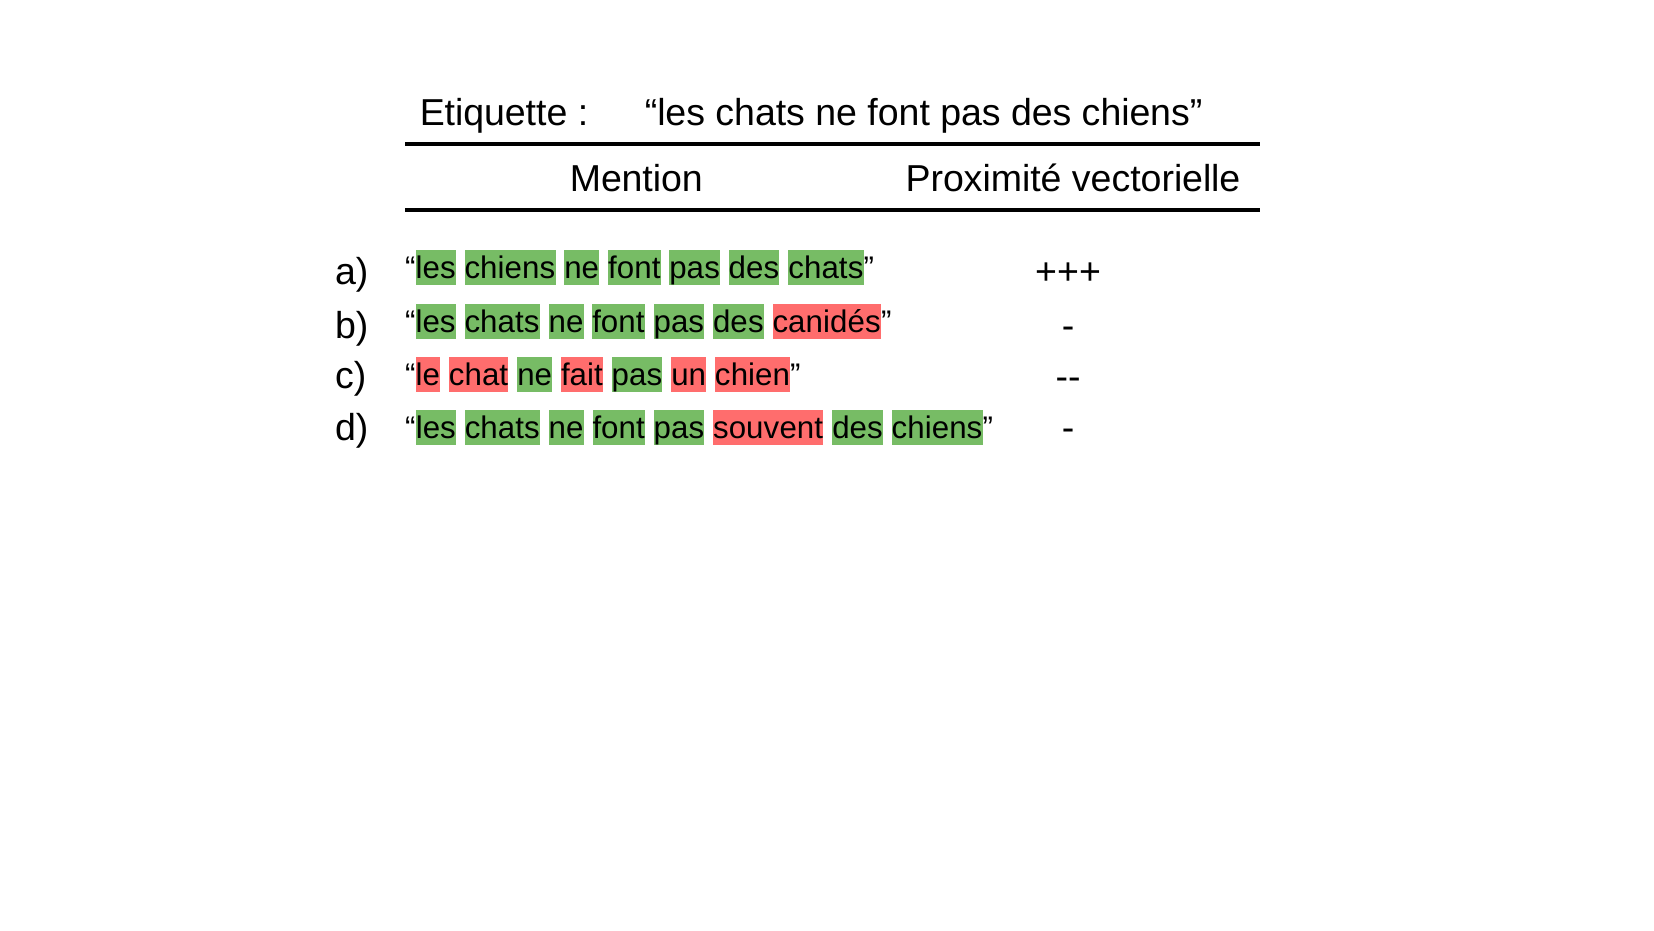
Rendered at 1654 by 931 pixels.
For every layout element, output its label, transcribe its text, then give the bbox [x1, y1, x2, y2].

text_box “les chats ne font pas des chiens” [630, 84, 1387, 184]
text_box c) [320, 347, 390, 398]
text_box +++ [1008, 243, 1129, 296]
text_box d) [320, 398, 390, 456]
text_box Etiquette : [405, 84, 630, 142]
text_box “les chiens ne font pas des chats” [441, 243, 1008, 296]
text_box “les chats ne font pas des canidés” [390, 296, 1141, 349]
text_box b) [320, 296, 390, 347]
text_box Proximité vectorielle [890, 184, 1356, 250]
text_box Mention [555, 150, 930, 207]
text_box “le chat ne fait pas un chien” [390, 349, 1141, 402]
text_box a) [320, 243, 441, 296]
text_box “les chats ne font pas souvent des chiens” [390, 402, 1141, 502]
